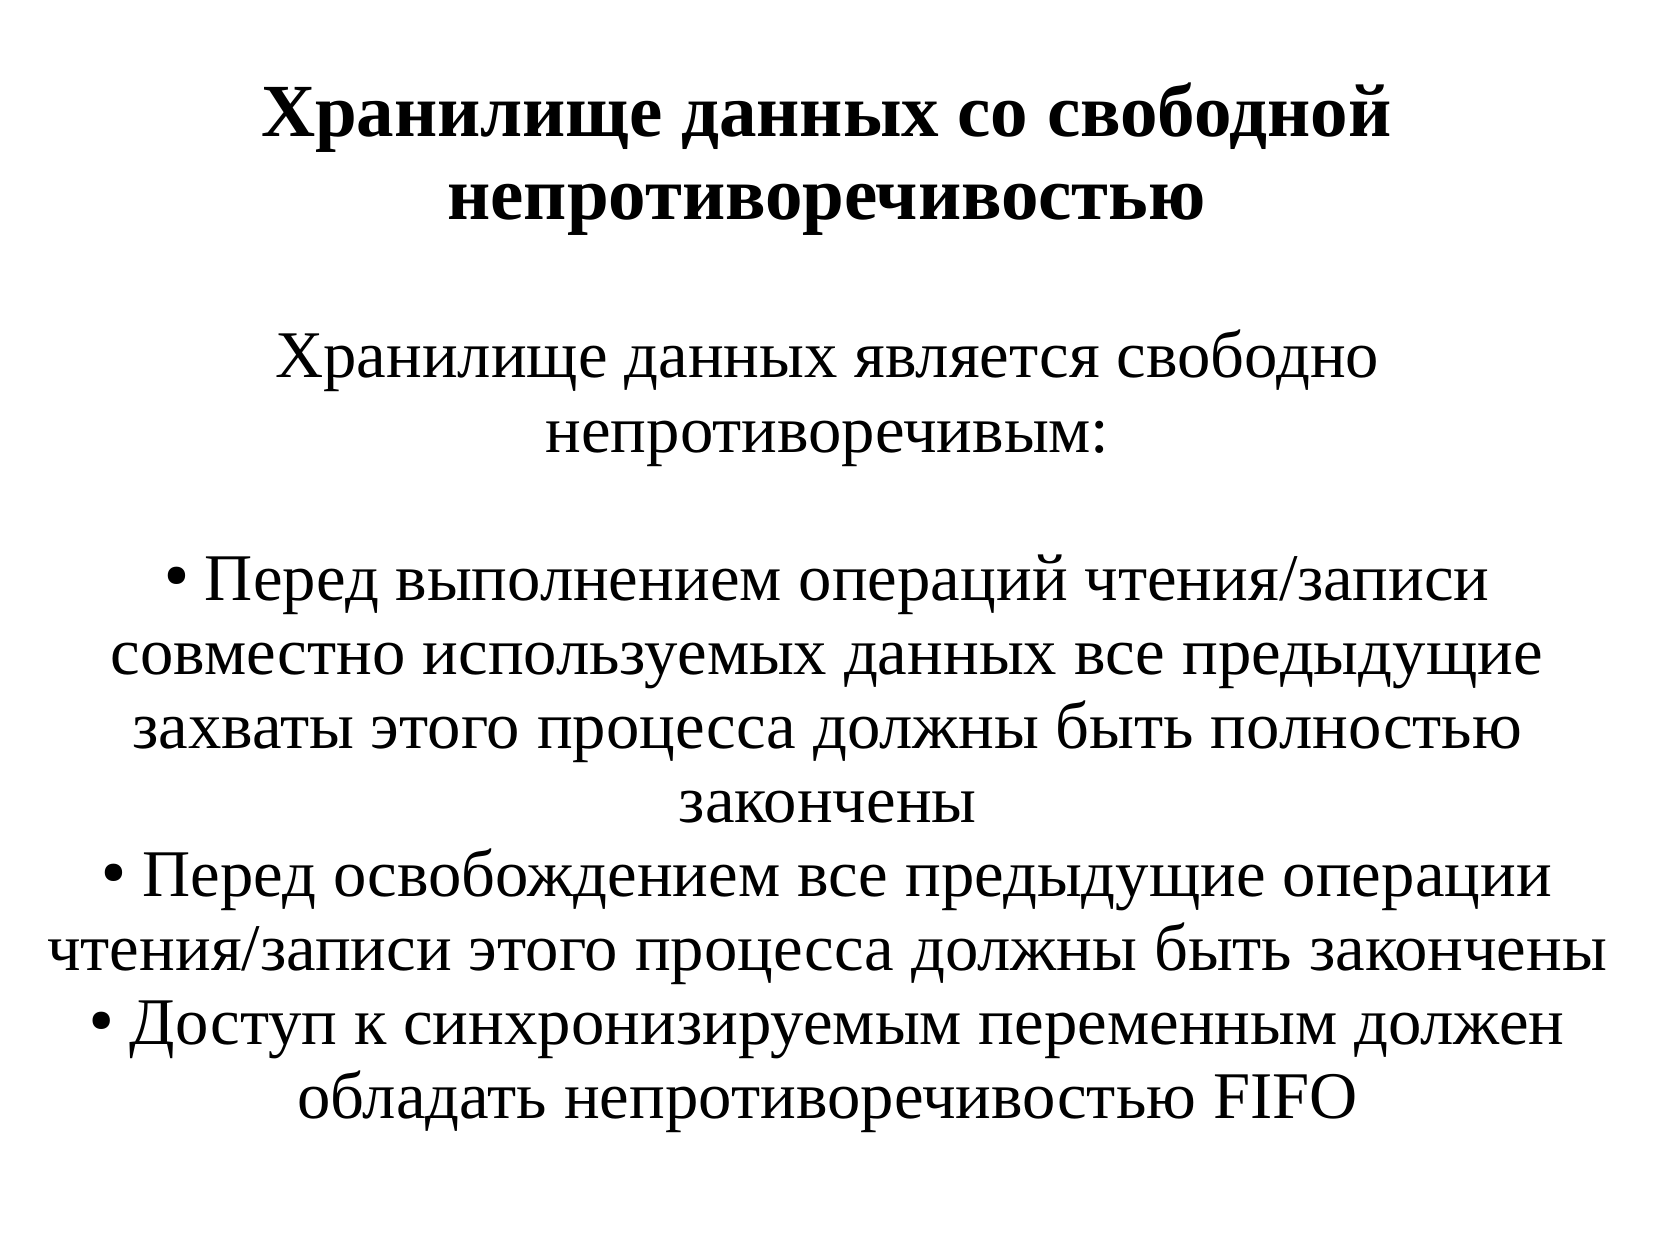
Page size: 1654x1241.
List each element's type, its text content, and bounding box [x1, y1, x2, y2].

title Хранилище данных со свободной непротиворечивостью [82, 49, 1571, 236]
text_box Хранилище данных является свободно непротиворечивым: Перед выполнением операций чтения/записи совместно используемых данных все предыдущие захваты этого процесса должны быть полностью закончены Перед освобождением все предыдущие операции чтения/записи этого процесса должны быть закончены Доступ к синхронизируемым переменным должен обладать непротиворечивостью FIFO [30, 236, 1626, 1215]
